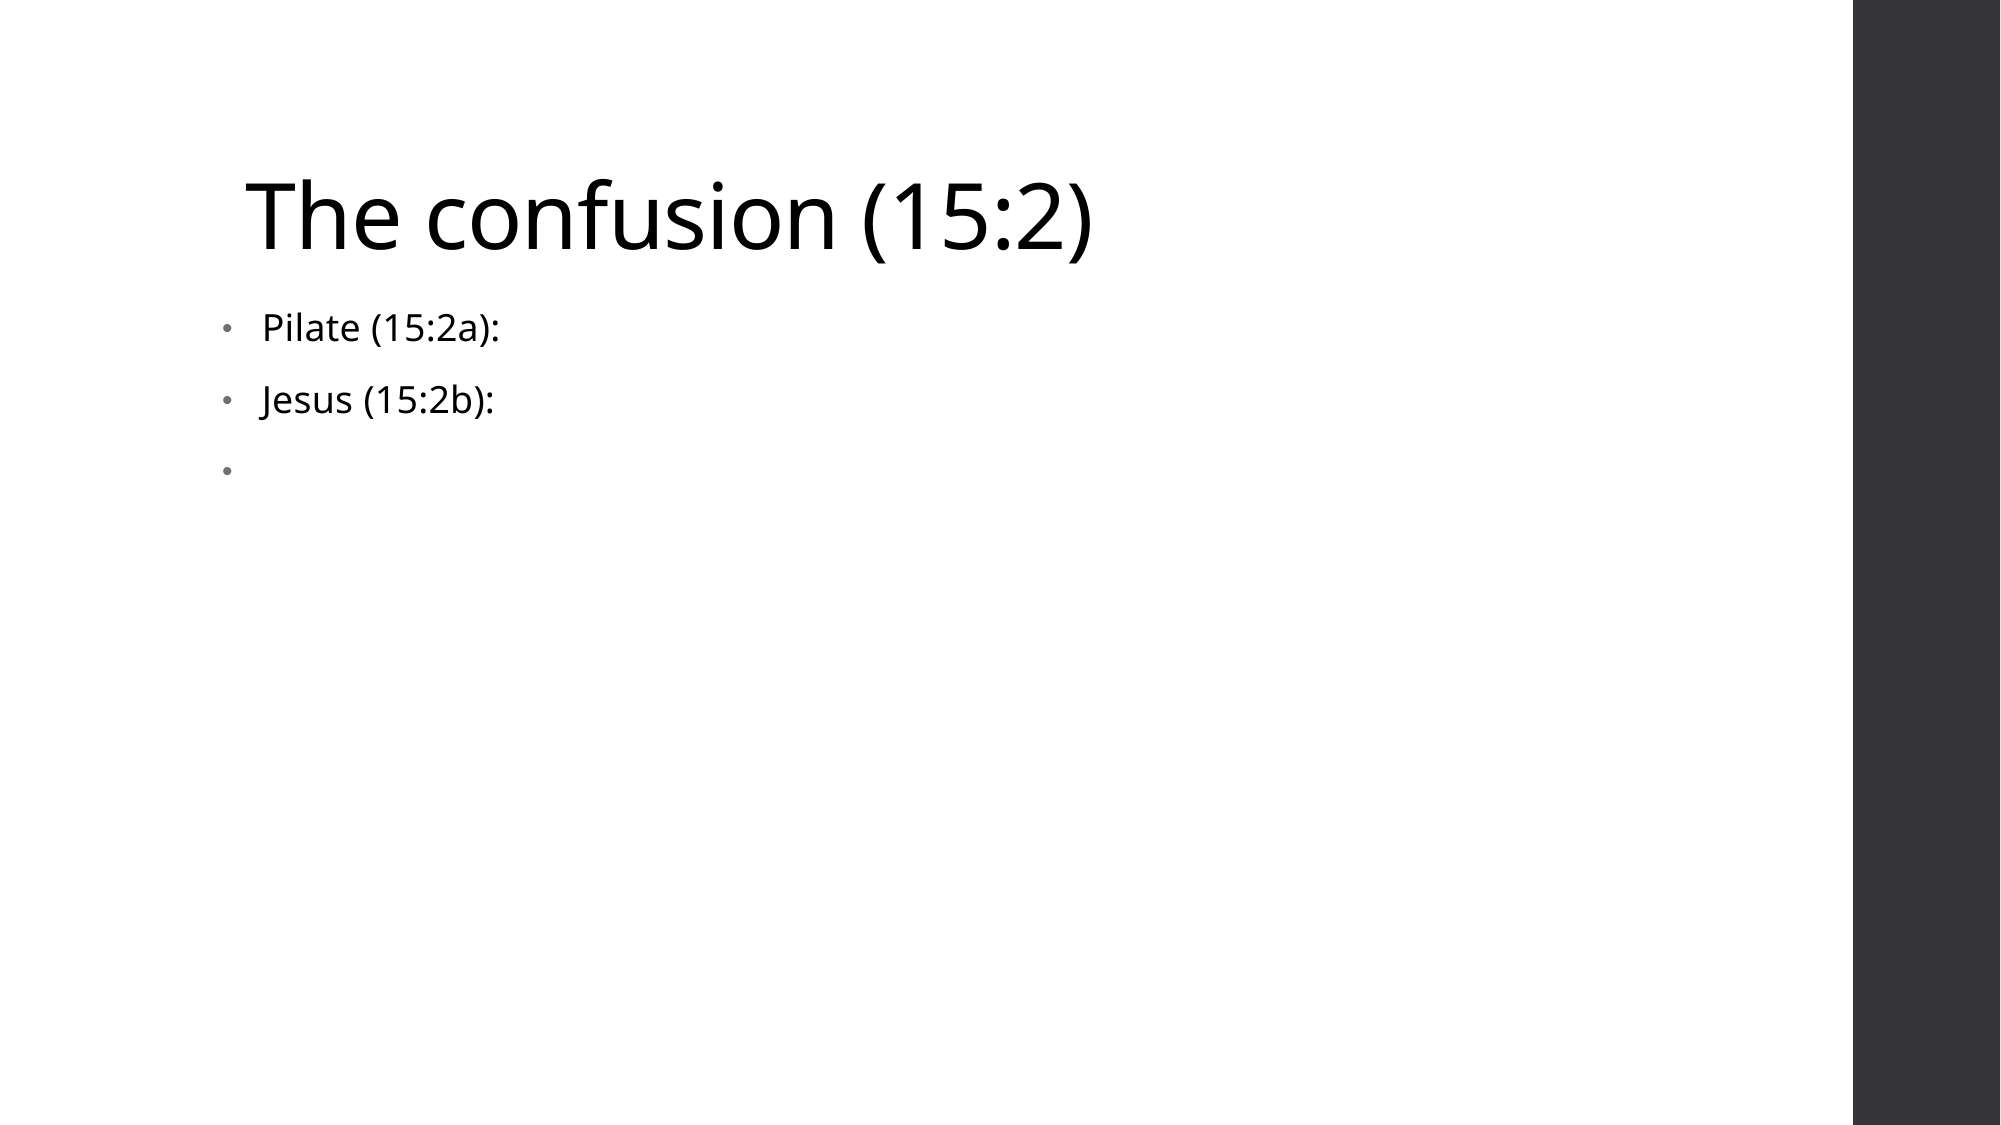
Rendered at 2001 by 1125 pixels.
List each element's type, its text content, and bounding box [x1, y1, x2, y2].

list Pilate (15:2a): Jesus (15:2b): [206, 299, 1617, 1014]
title The confusion (15:2) [206, 60, 1797, 278]
